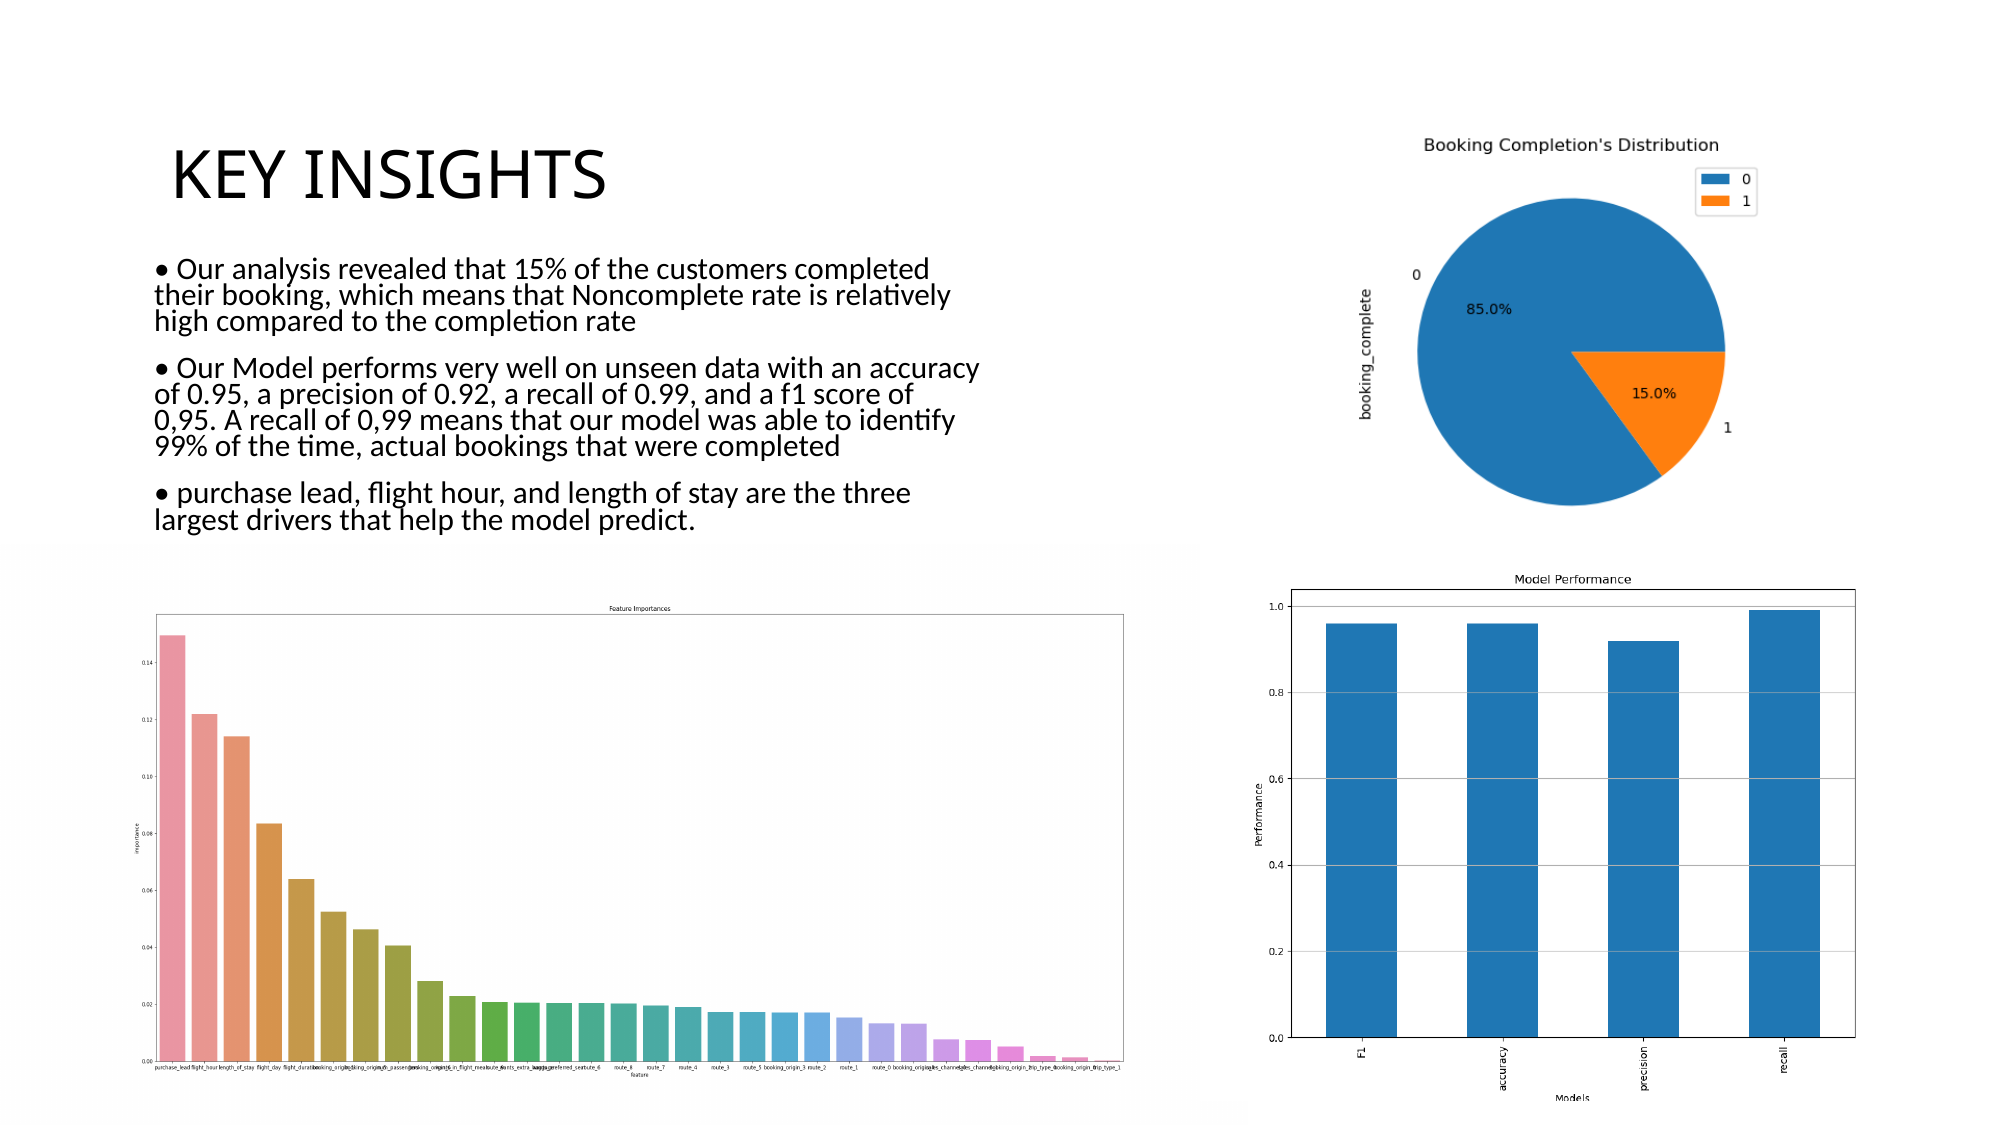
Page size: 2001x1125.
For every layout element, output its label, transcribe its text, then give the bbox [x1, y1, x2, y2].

picture [0, 100, 1927, 1125]
title KEY INSIGHTS [155, 100, 801, 221]
list • Our analysis revealed that 15% of the customers completed their booking, which means that Noncomplete rate is relatively high compared to the completion rate • Our Model performs very well on unseen data with an accuracy of 0.95, a precision of 0.92, a recall of 0.99, and a f1 score of 0,95. A recall of 0,99 means that our model was able to identify 99% of the time, actual bookings that were completed • purchase lead, flight hour, and length of stay are the three largest drivers that help the model predict. [139, 250, 1000, 544]
